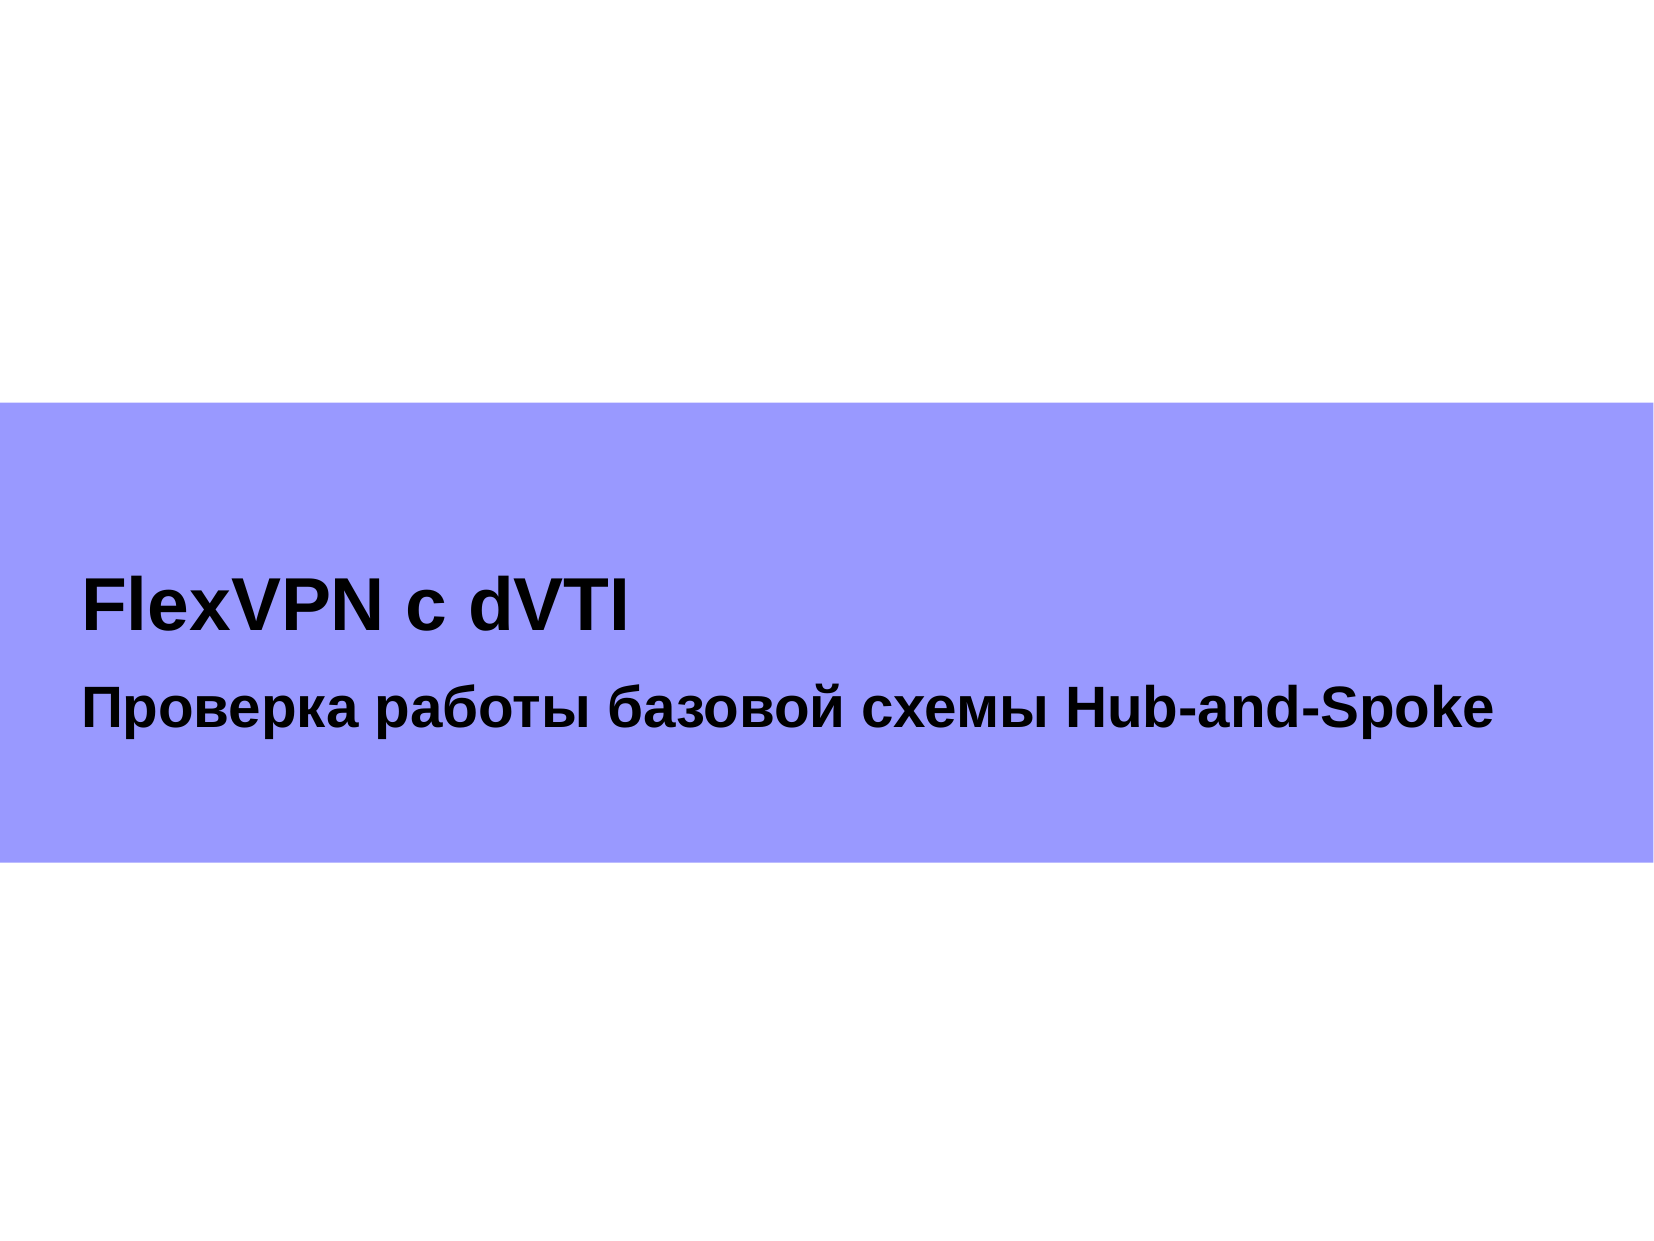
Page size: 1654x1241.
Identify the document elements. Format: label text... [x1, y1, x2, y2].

text_box FlexVPN с dVTI Проверка работы базовой схемы Hub-and-Spoke [67, 559, 1530, 772]
